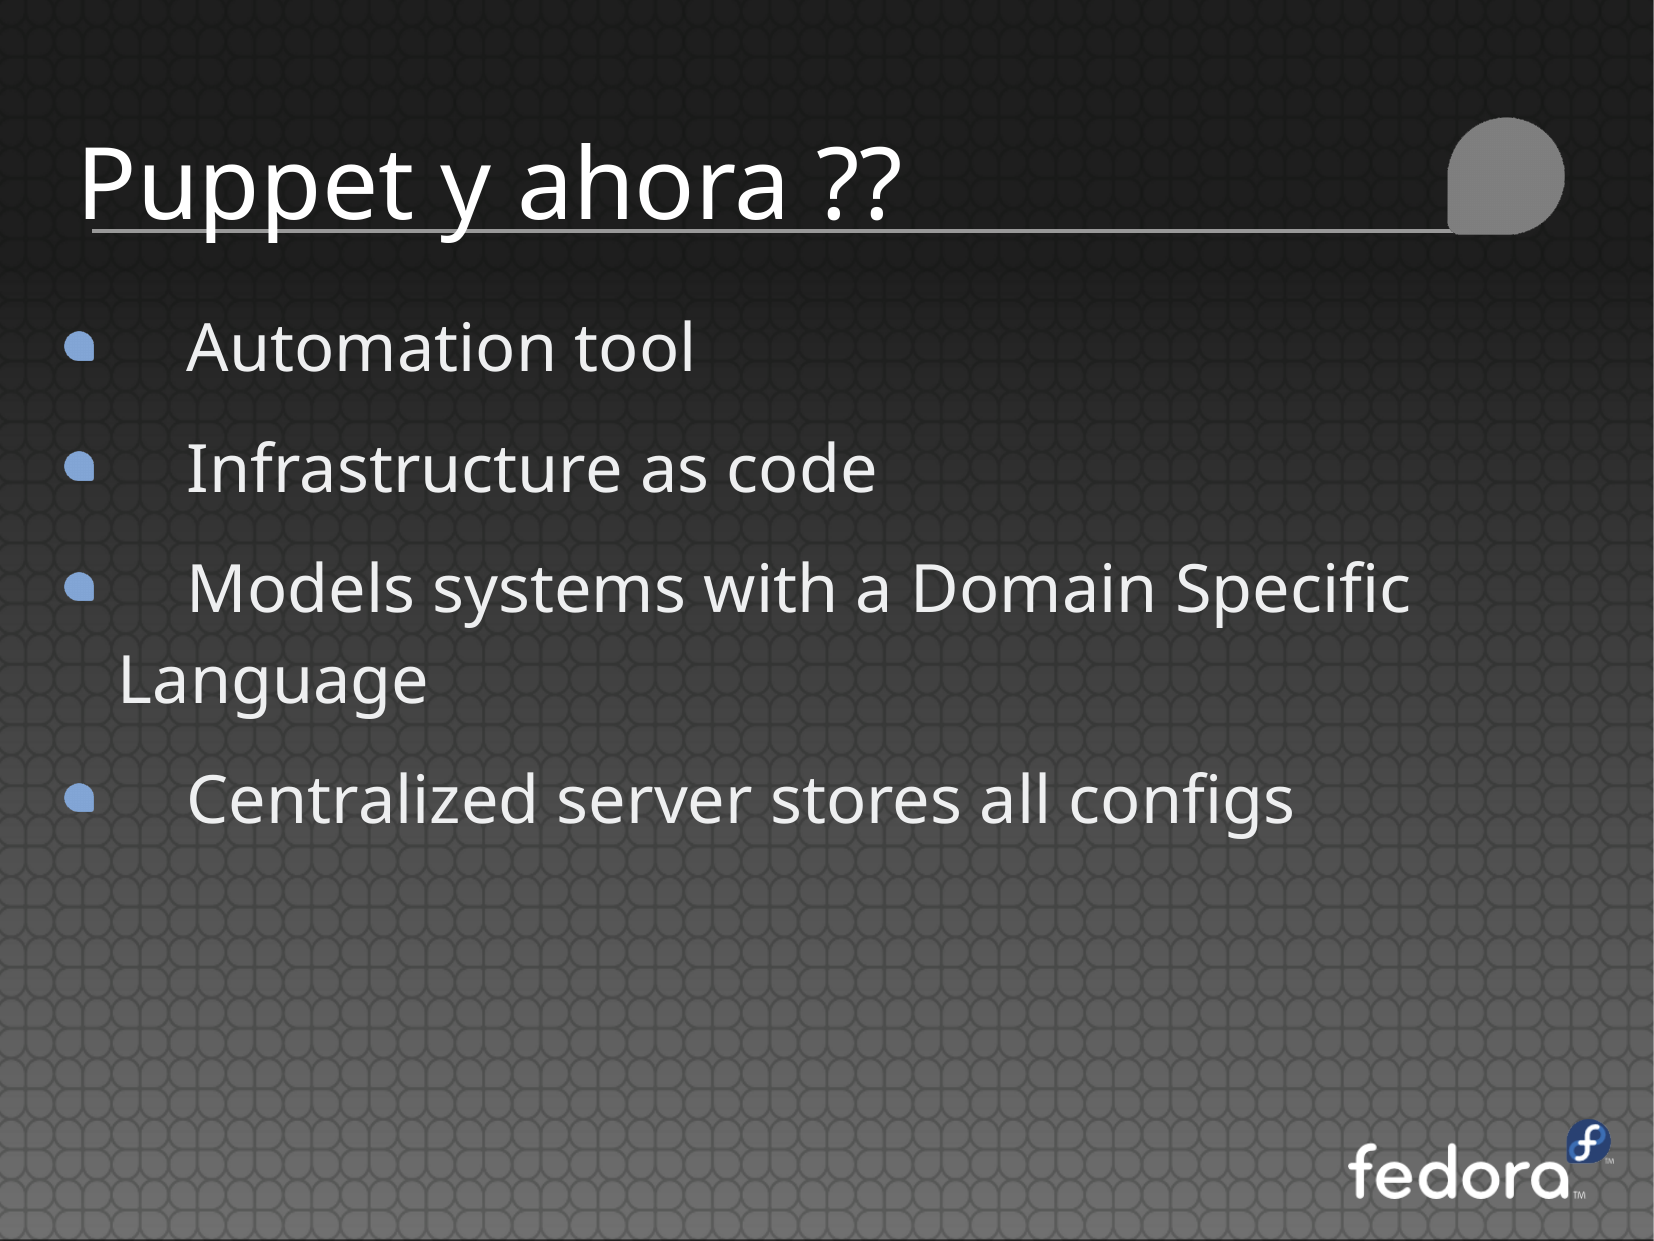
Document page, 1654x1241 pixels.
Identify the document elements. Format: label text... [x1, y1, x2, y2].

title Puppet y ahora ?? [76, 112, 1566, 249]
picture [0, 0, 1654, 1241]
list Automation tool Infrastructure as code Models systems with a Domain Specific Language Centralized server stores all configs [46, 300, 1536, 1105]
